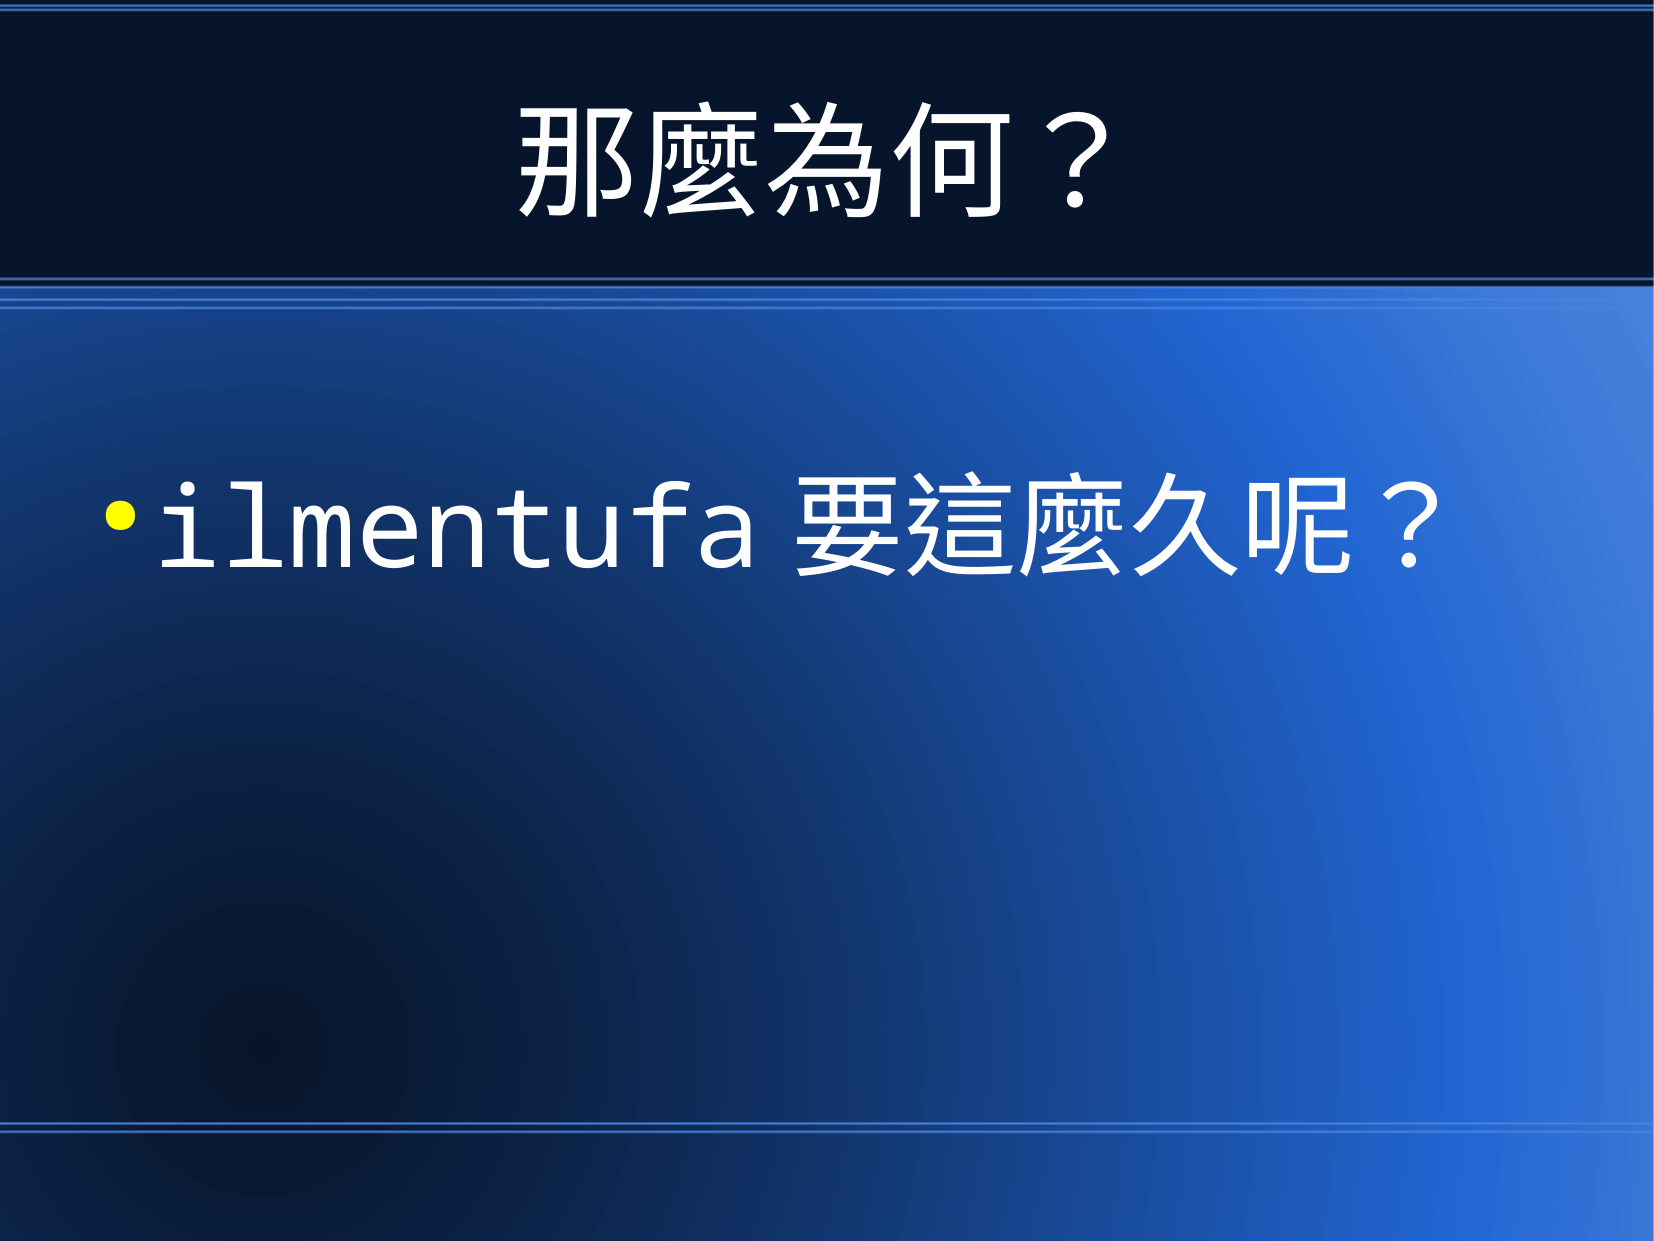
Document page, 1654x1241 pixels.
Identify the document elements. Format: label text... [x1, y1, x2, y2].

title 那麼為何？ [82, 49, 1571, 257]
picture [0, 0, 1654, 1241]
list ilmentufa要這麼久呢？ [82, 355, 1571, 1241]
